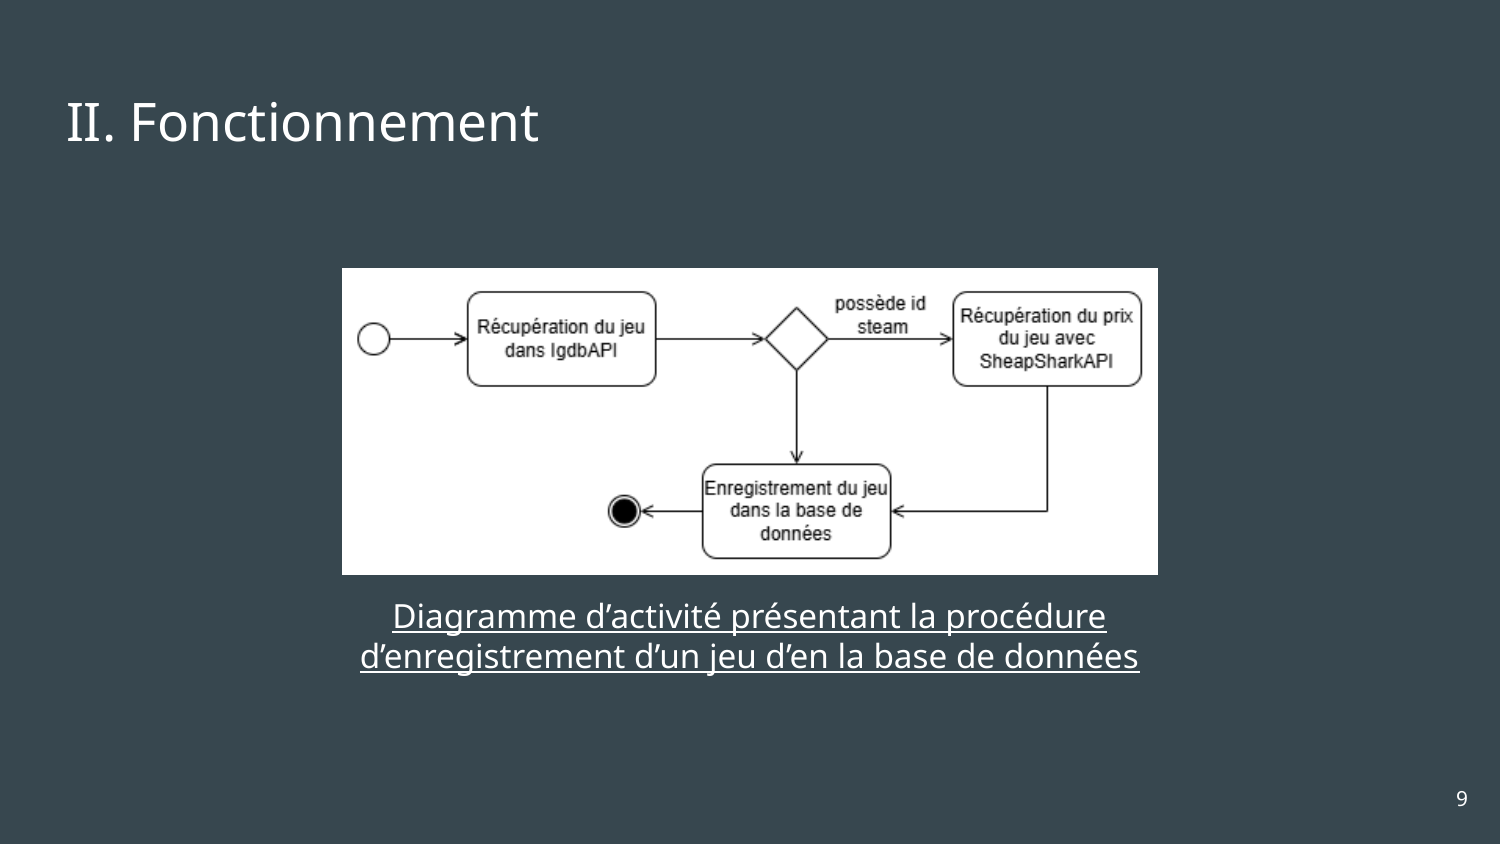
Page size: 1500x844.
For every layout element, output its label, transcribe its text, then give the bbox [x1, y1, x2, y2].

text_box Diagramme d’activité présentant la procédure d’enregistrement d’un jeu d’en la base de données [343, 579, 1157, 657]
slide_number <number> [1392, 767, 1483, 833]
title II. Fonctionnement [51, 72, 1449, 167]
picture [342, 268, 1158, 575]
